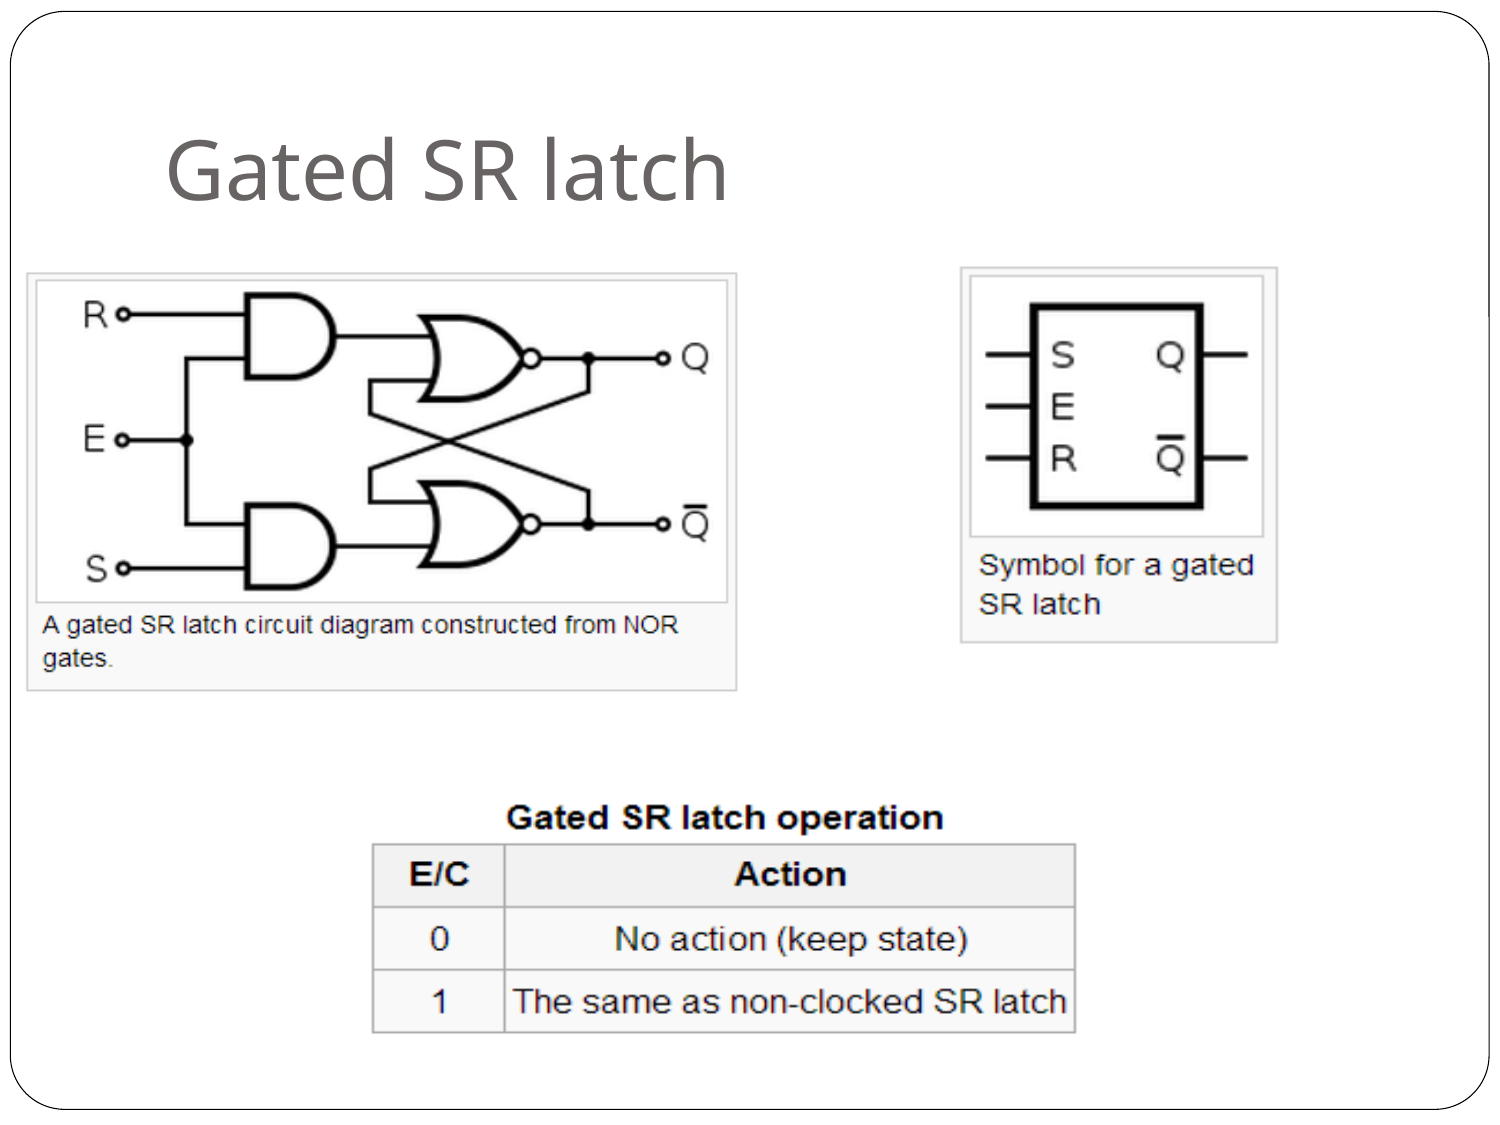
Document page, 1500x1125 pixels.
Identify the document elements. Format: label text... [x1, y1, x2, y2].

title Gated SR latch [150, 9, 1426, 233]
picture [23, 271, 745, 697]
picture [956, 261, 1288, 650]
picture [354, 767, 1086, 1040]
